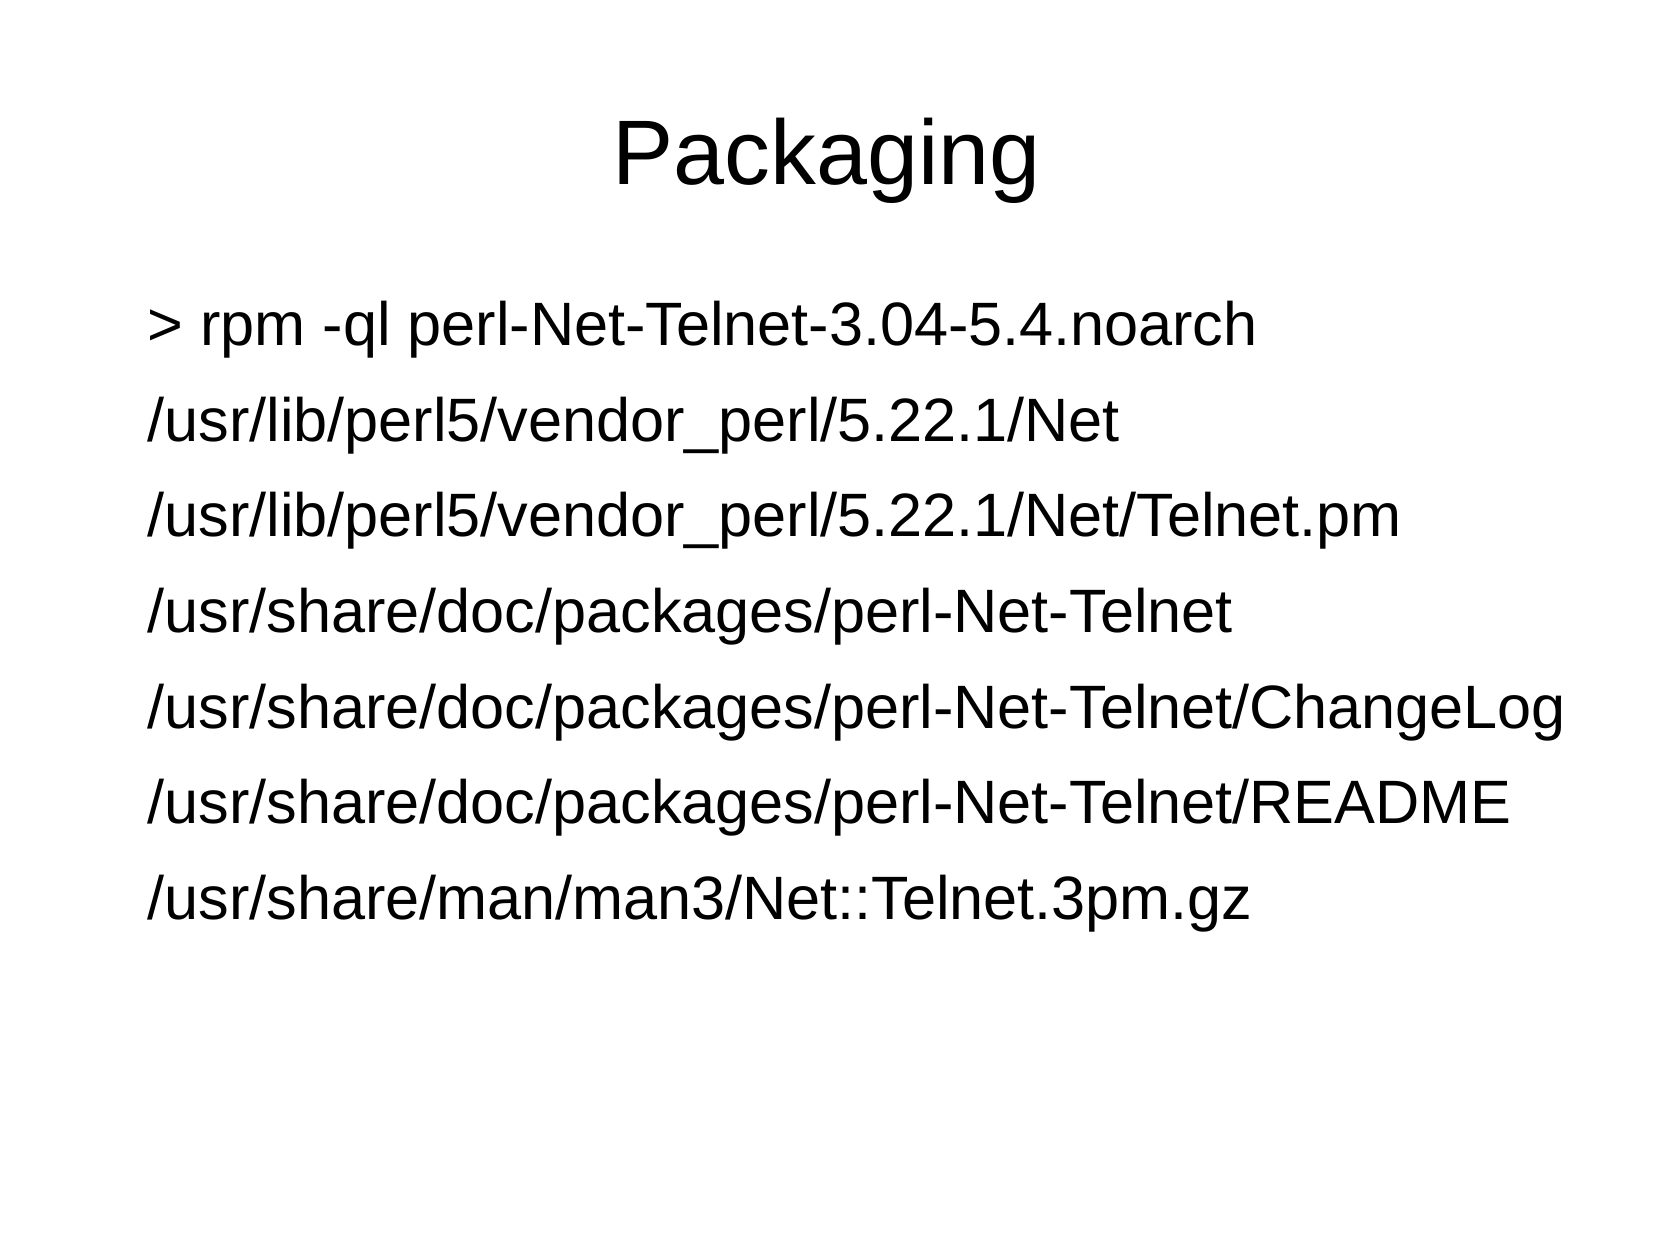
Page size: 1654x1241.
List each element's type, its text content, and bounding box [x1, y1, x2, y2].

title Packaging [82, 49, 1571, 257]
list > rpm -ql perl-Net-Telnet-3.04-5.4.noarch /usr/lib/perl5/vendor_perl/5.22.1/Net /usr/lib/perl5/vendor_perl/5.22.1/Net/Telnet.pm /usr/share/doc/packages/perl-Net-Telnet /usr/share/doc/packages/perl-Net-Telnet/ChangeLog /usr/share/doc/packages/perl-Net-Telnet/README /usr/share/man/man3/Net::Telnet.3pm.gz [82, 290, 1571, 1010]
